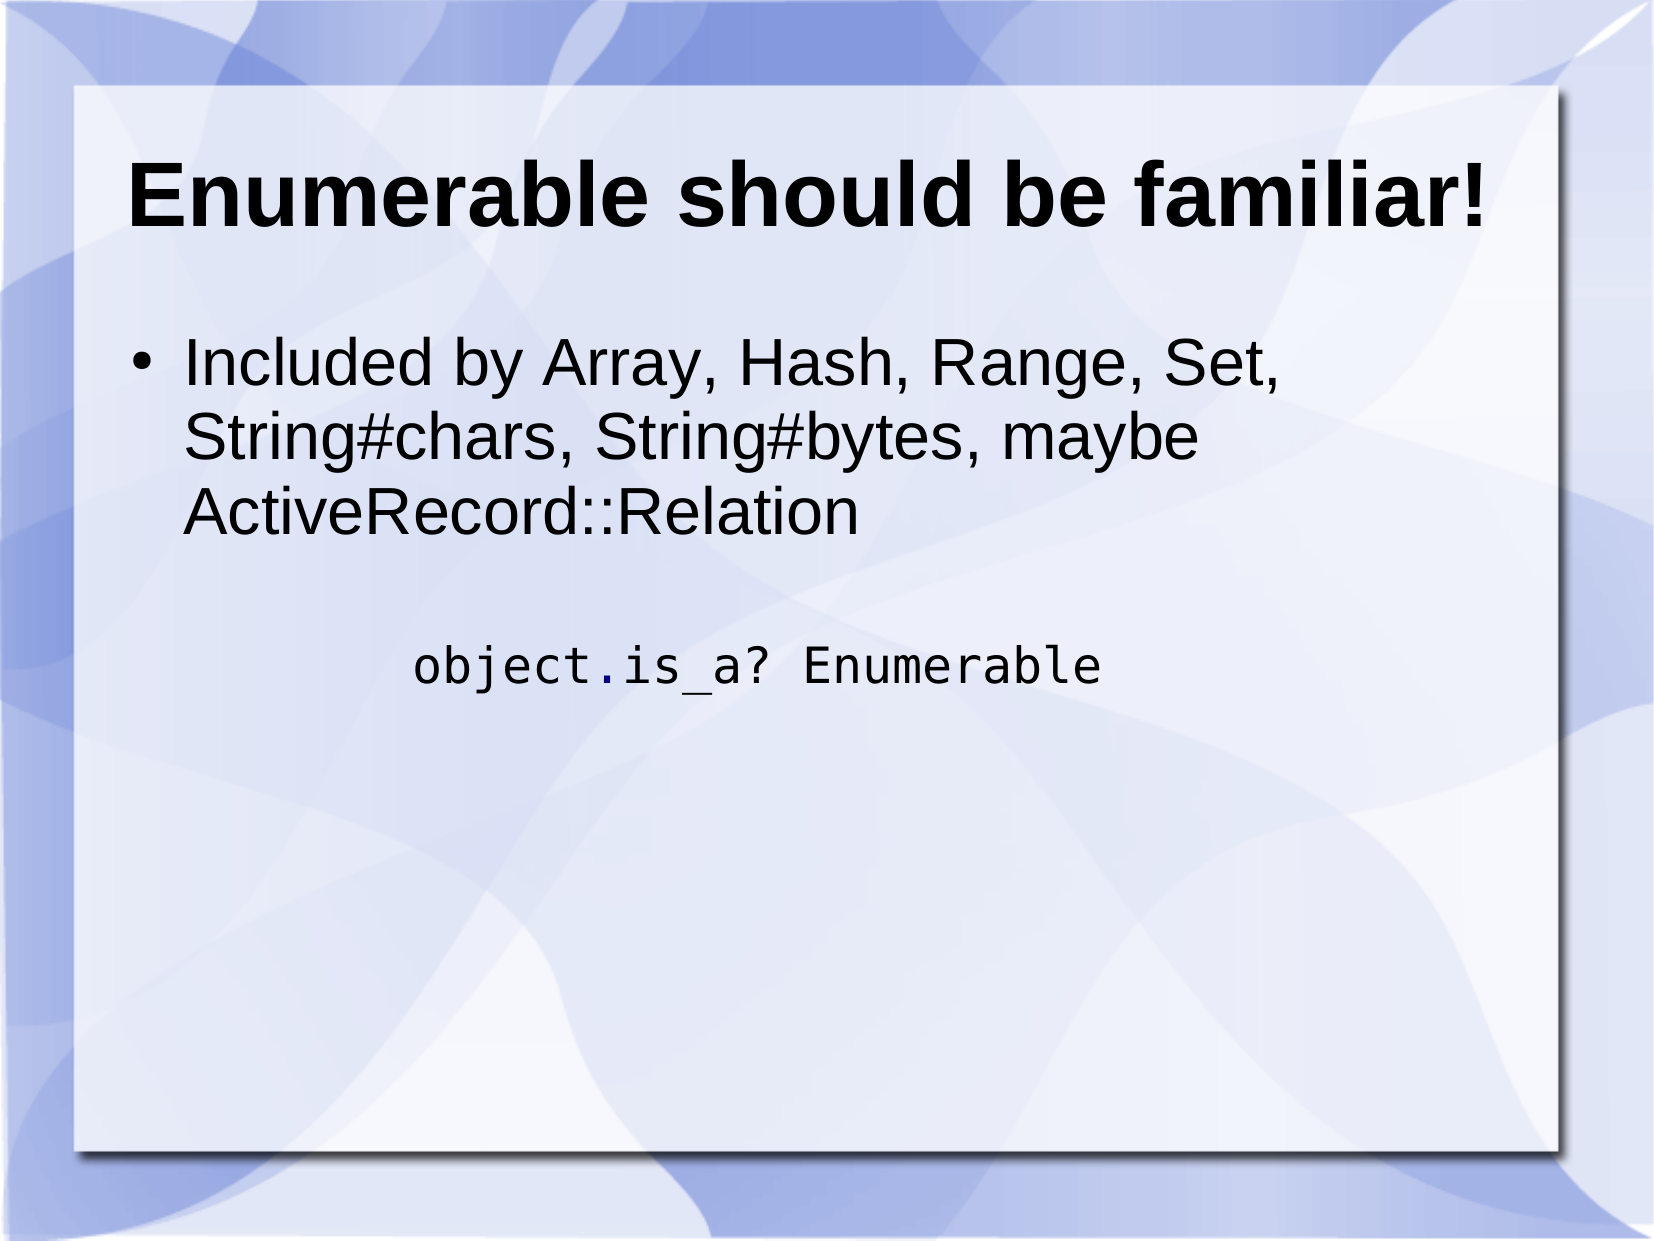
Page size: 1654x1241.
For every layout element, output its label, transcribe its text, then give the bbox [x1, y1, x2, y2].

picture [0, 0, 1654, 1241]
list Included by Array, Hash, Range, Set, String#chars, String#bytes, maybe ActiveRecord::Relation [112, 324, 1489, 550]
text_box object.is_a? Enumerable [412, 637, 1201, 696]
title Enumerable should be familiar! [82, 90, 1536, 298]
